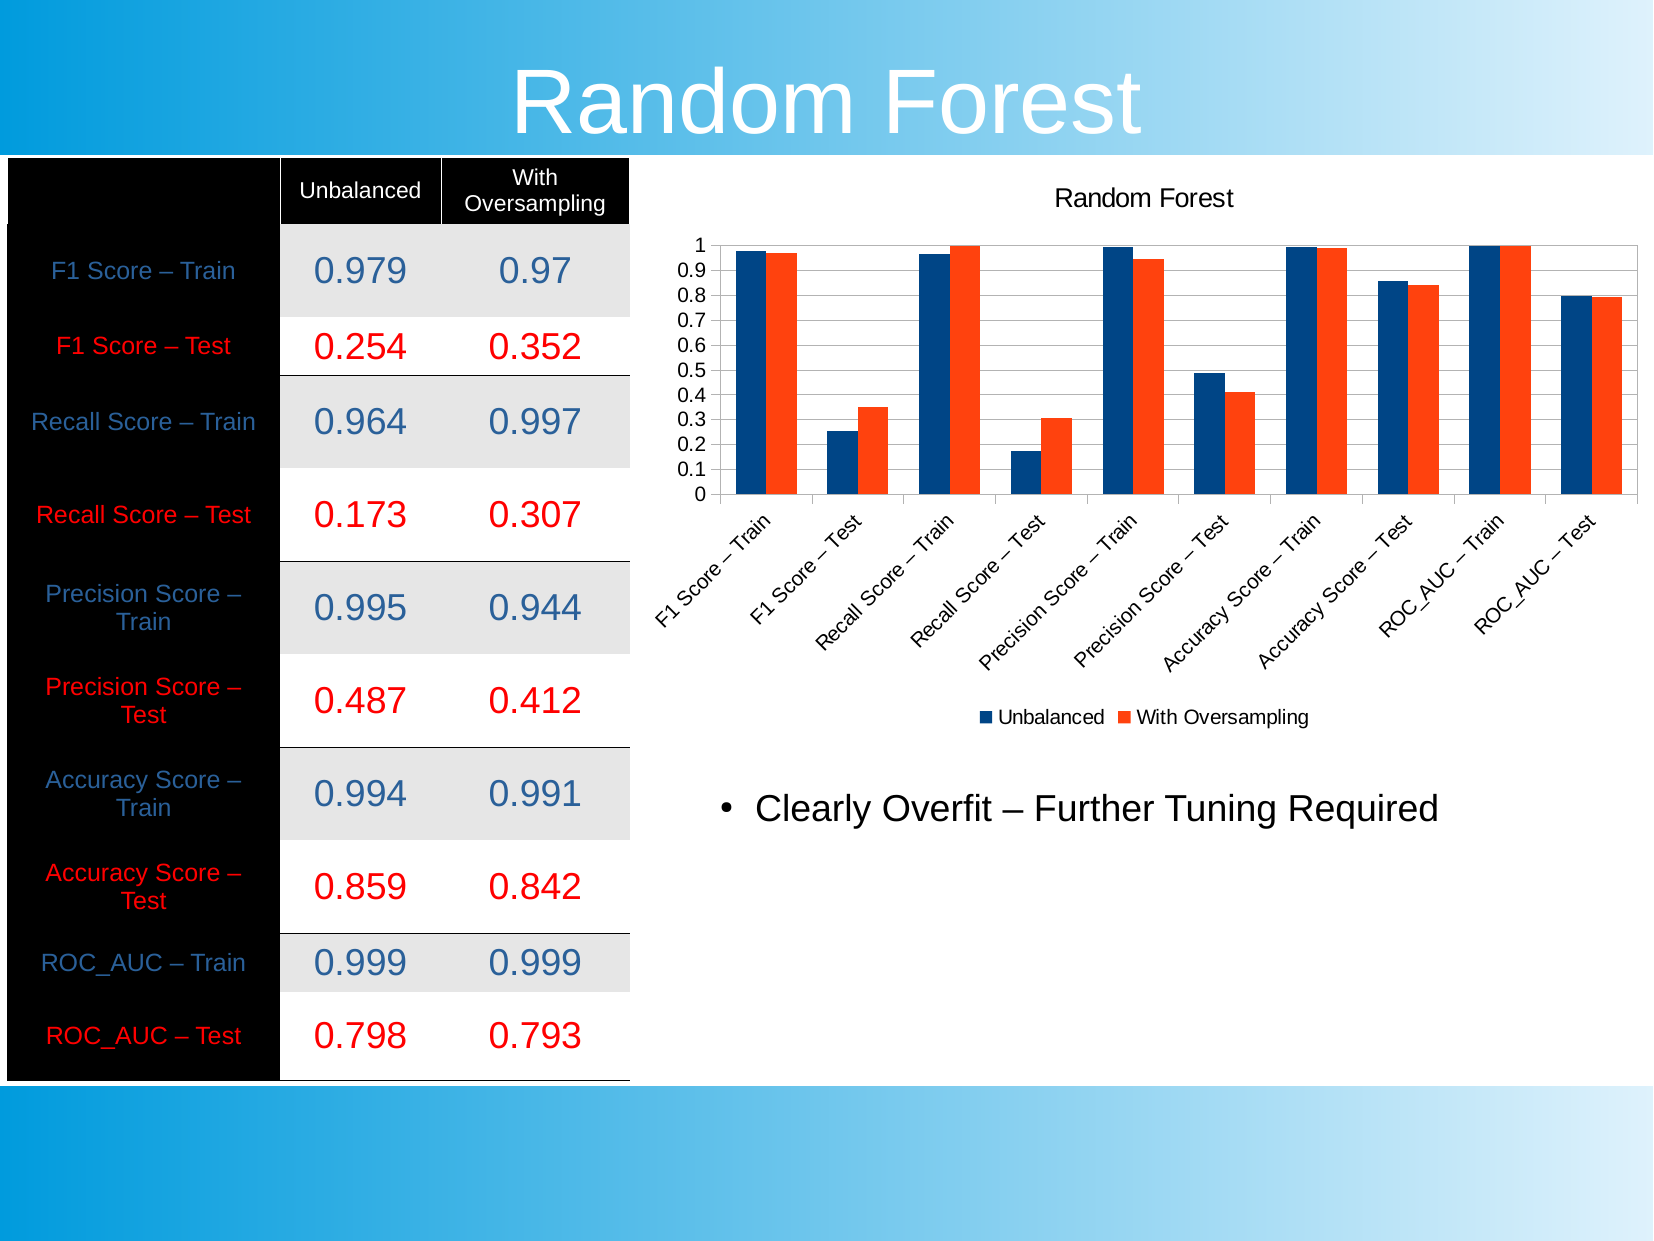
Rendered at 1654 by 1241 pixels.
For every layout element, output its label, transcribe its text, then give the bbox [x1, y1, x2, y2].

table_cell 0.964 [280, 376, 441, 468]
table_header Unbalanced [281, 158, 441, 224]
table_cell 0.254 [280, 317, 441, 375]
table_cell 0.842 [441, 840, 630, 933]
table_cell ROC_AUC – Test [7, 992, 280, 1080]
table_cell 0.995 [280, 562, 441, 654]
table_cell 0.798 [280, 992, 441, 1080]
table_cell Precision Score – Test [7, 654, 280, 747]
table_header [8, 158, 280, 224]
table_cell Precision Score – Train [7, 562, 280, 654]
text_box Clearly Overfit – Further Tuning Required [705, 780, 1621, 837]
table_cell 0.352 [441, 317, 630, 375]
table_cell 0.173 [280, 468, 441, 561]
table_cell 0.412 [441, 654, 630, 747]
table_cell 0.859 [280, 840, 441, 933]
table_cell Accuracy Score – Test [7, 840, 280, 933]
table_cell 0.999 [280, 934, 441, 992]
table_cell Accuracy Score – Train [7, 748, 280, 840]
chart [630, 156, 1654, 736]
table_cell F1 Score – Test [7, 317, 280, 375]
table_cell 0.999 [441, 934, 630, 992]
table_cell 0.991 [441, 748, 630, 840]
table_cell Recall Score – Train [7, 376, 280, 468]
table_cell ROC_AUC – Train [7, 934, 280, 992]
table_cell Recall Score – Test [7, 468, 280, 561]
title Random Forest [82, 49, 1571, 155]
table_cell 0.997 [441, 376, 630, 468]
table_cell 0.944 [441, 562, 630, 654]
table_cell F1 Score – Train [7, 224, 280, 317]
table_cell 0.979 [280, 224, 441, 317]
table_cell 0.97 [441, 224, 630, 317]
table_cell 0.487 [280, 654, 441, 747]
table_cell 0.307 [441, 468, 630, 561]
table_cell 0.793 [441, 992, 630, 1080]
table_header With Oversampling [442, 158, 629, 224]
table_cell 0.994 [280, 748, 441, 840]
